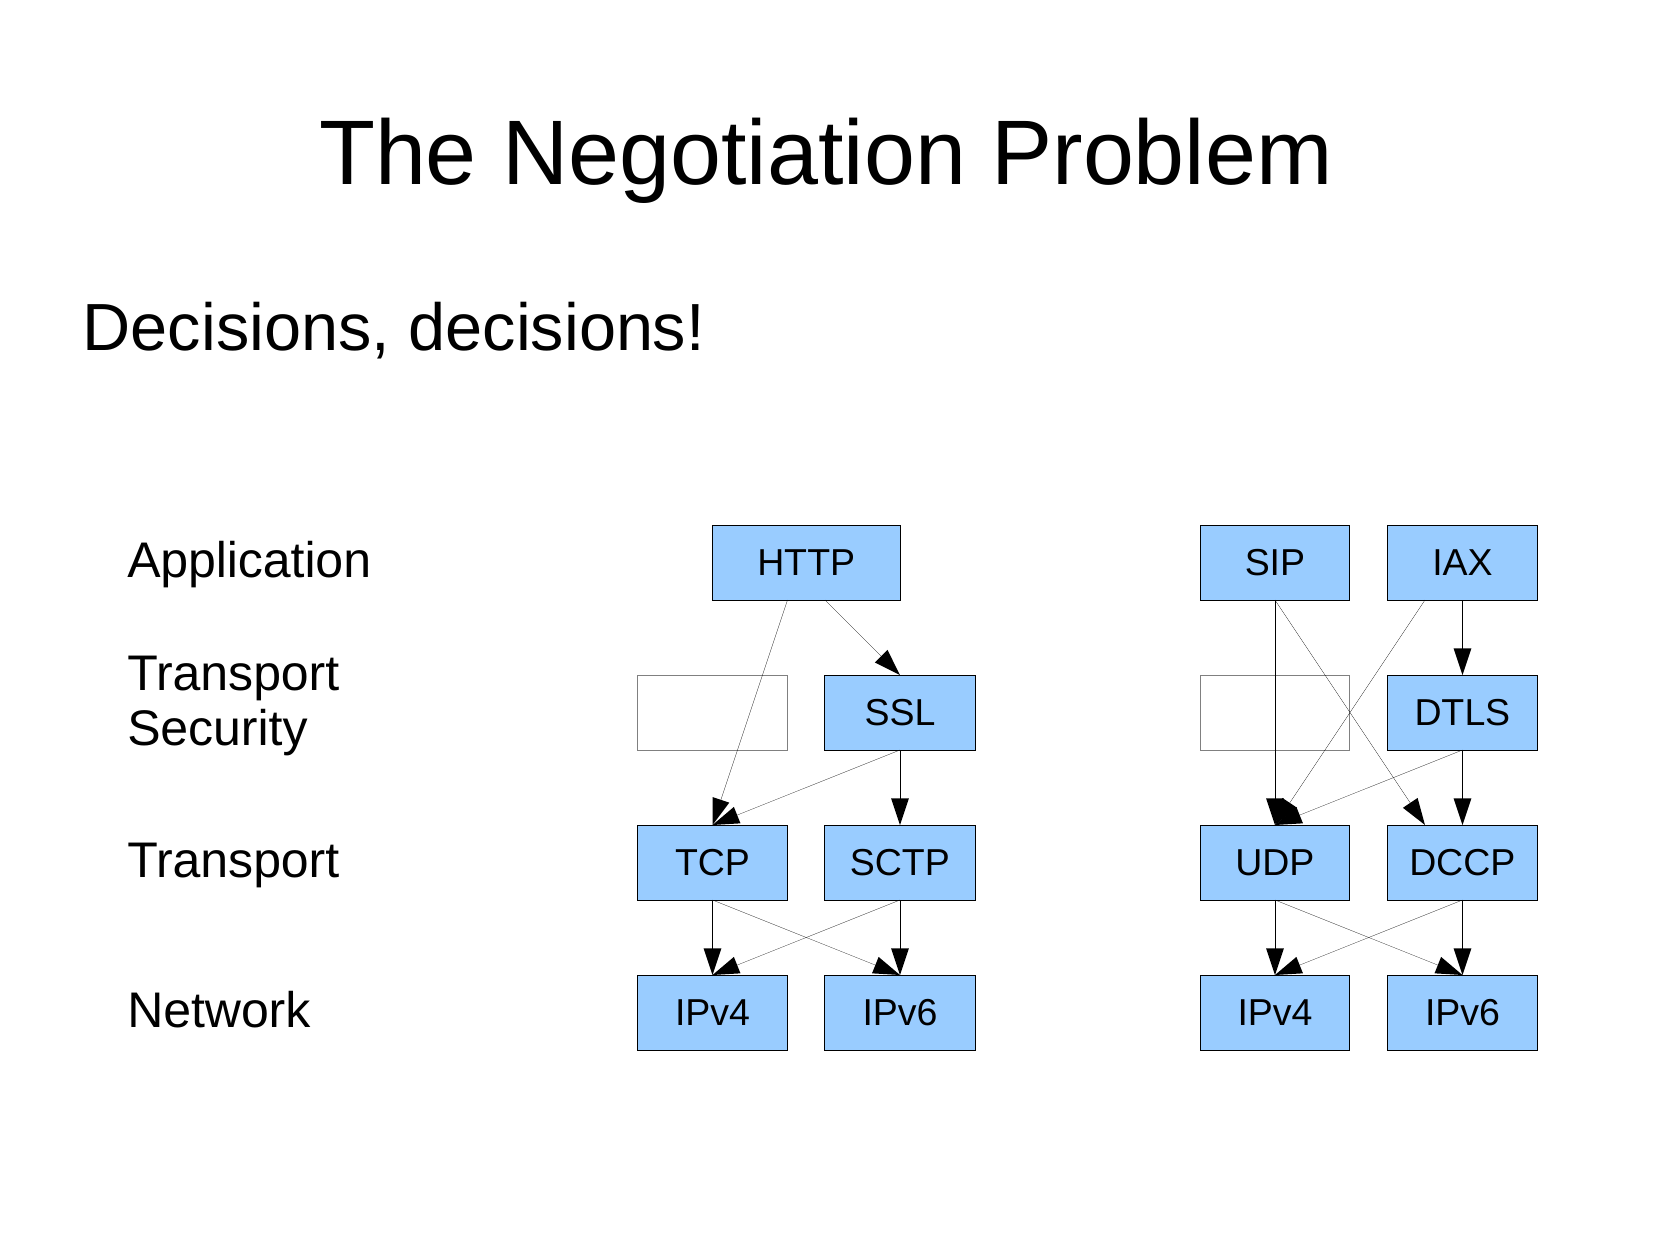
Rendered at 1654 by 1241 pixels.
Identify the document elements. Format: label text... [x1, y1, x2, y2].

text_box Network [112, 975, 413, 1046]
text_box IPv6 [824, 975, 976, 1051]
text_box SIP [1200, 525, 1350, 601]
text_box IPv4 [1200, 975, 1350, 1051]
text_box TCP [637, 825, 788, 901]
text_box Application [112, 525, 413, 596]
text_box DCCP [1387, 825, 1538, 901]
text_box Transport Security [112, 637, 413, 764]
text_box IPv6 [1387, 975, 1538, 1051]
text_box HTTP [712, 525, 901, 601]
text_box Transport [112, 825, 406, 896]
text_box UDP [1200, 825, 1350, 901]
text_box DTLS [1387, 675, 1538, 751]
text_box IAX [1387, 525, 1538, 601]
title The Negotiation Problem [82, 49, 1571, 257]
text_box IPv4 [637, 975, 788, 1051]
text_box SSL [824, 675, 976, 751]
list Decisions, decisions! [82, 290, 1571, 1094]
text_box SCTP [824, 825, 976, 901]
